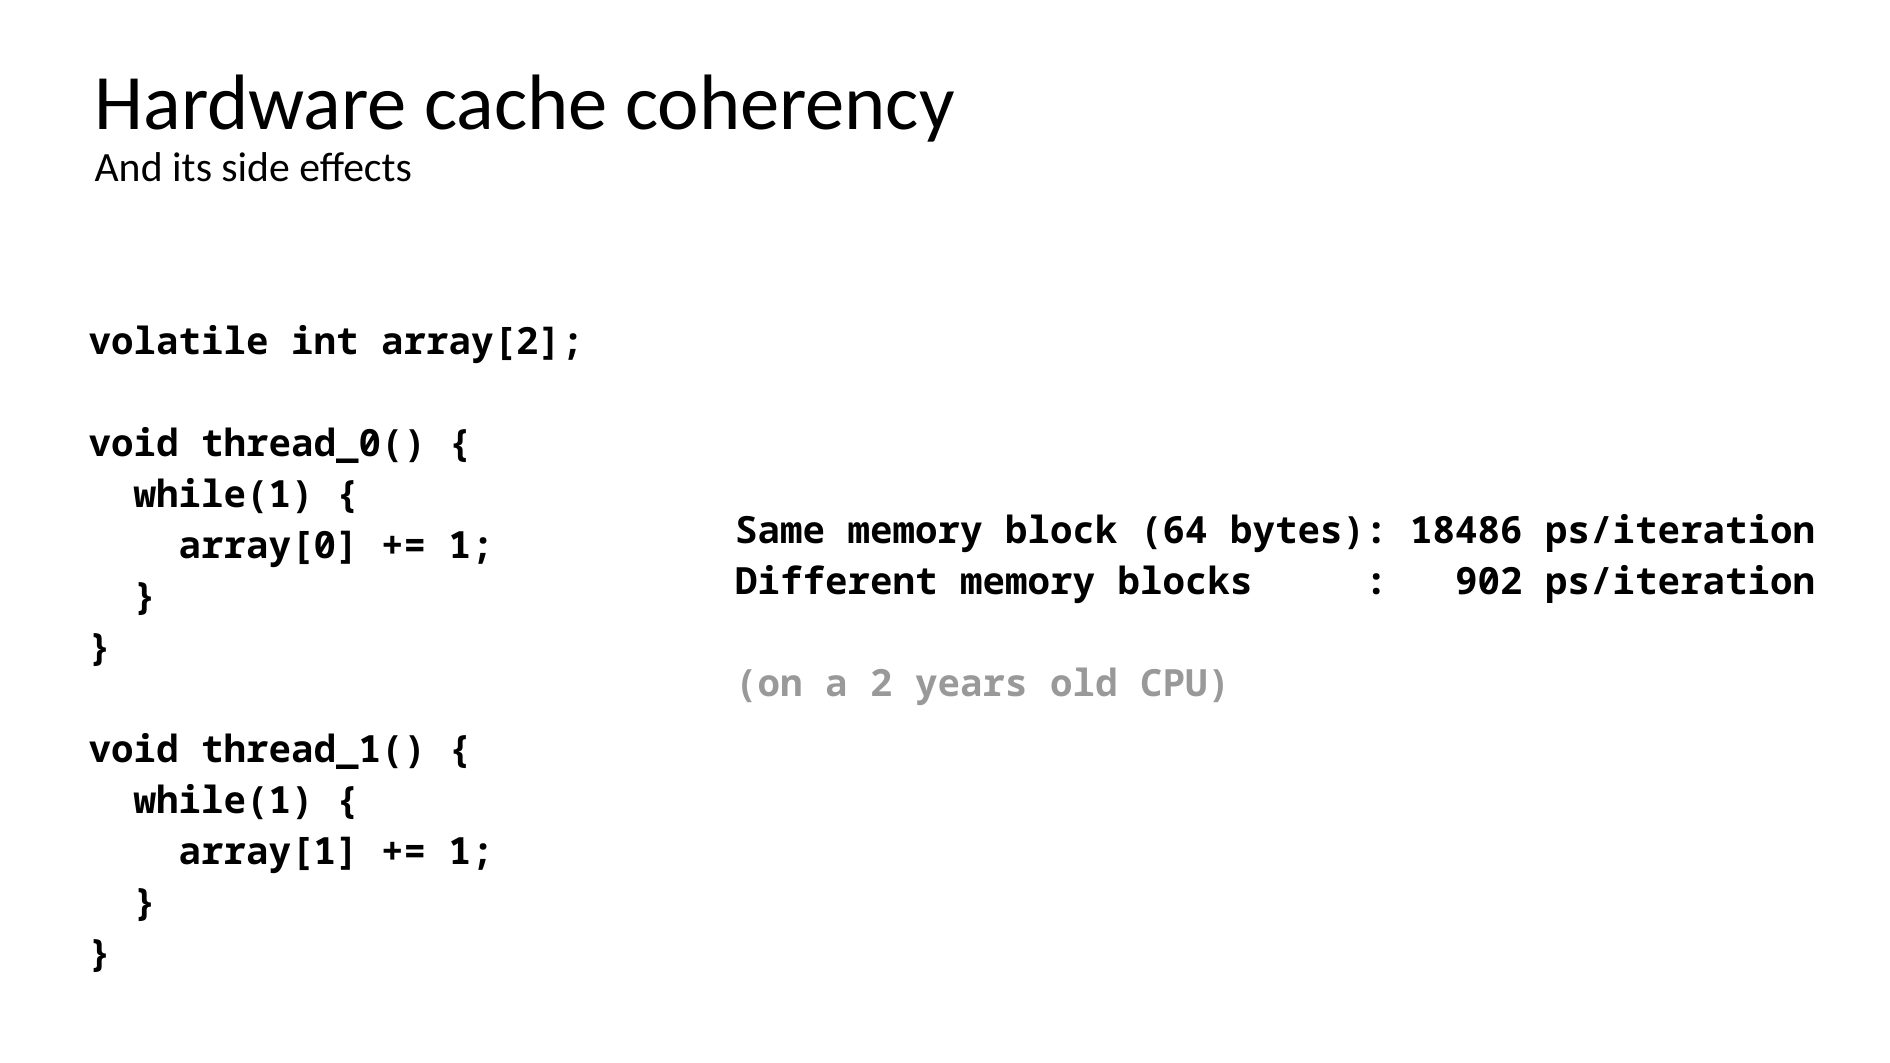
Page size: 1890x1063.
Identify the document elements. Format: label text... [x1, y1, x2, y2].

text_box volatile int array[2]; void thread_0() { while(1) { array[0] += 1; } } void thread_1() { while(1) { array[1] += 1; } } [73, 307, 1890, 1035]
text_box Same memory block (64 bytes): 18486 ps/iteration Different memory blocks : 902 ps/iteration (on a 2 years old CPU) [720, 496, 1843, 661]
title Hardware cache coherency And its side effects [94, 42, 1796, 220]
